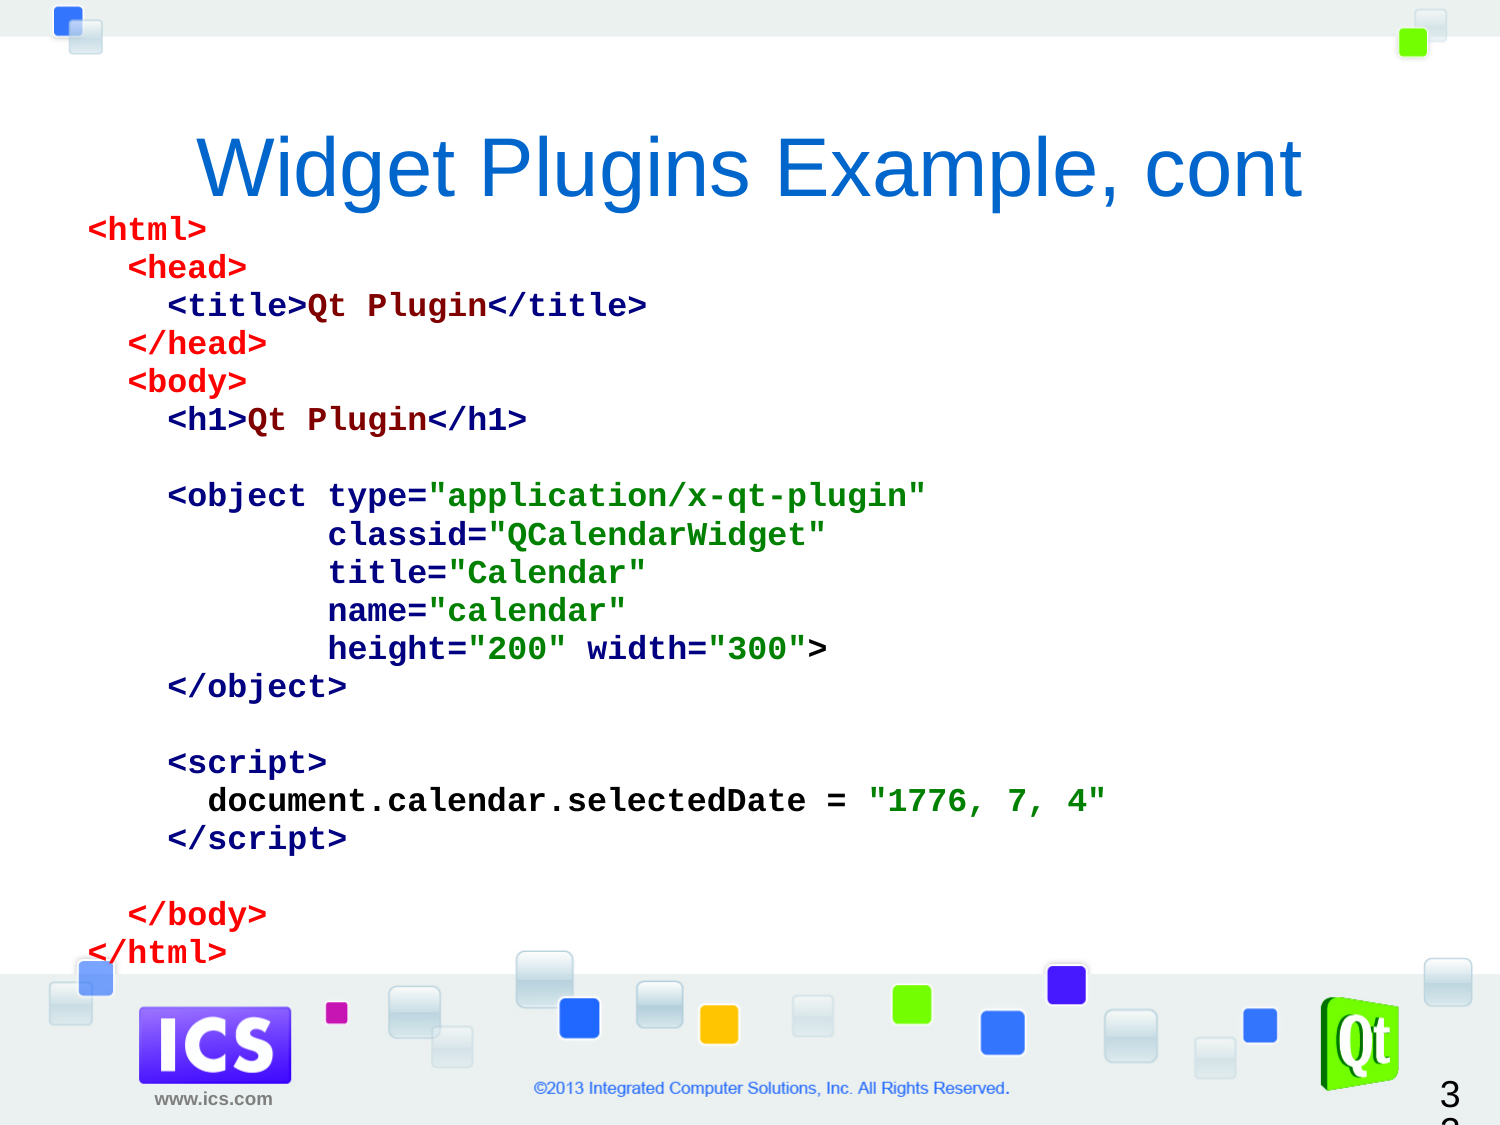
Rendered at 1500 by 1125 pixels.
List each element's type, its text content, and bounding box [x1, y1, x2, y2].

picture [1444, 1121, 1454, 1125]
list <html> <head> <title>Qt Plugin</title> </head> <body> <h1>Qt Plugin</h1> <object type="application/x-qt-plugin" classid="QCalendarWidget" title="Calendar" name="calendar" height="200" width="300"> </object> <script> document.calendar.selectedDate = "1776, 7, 4" </script> </body> </html> [87, 212, 1438, 974]
picture [0, 0, 1500, 62]
picture [0, 950, 1500, 1125]
title Widget Plugins Example, cont [112, 50, 1388, 212]
